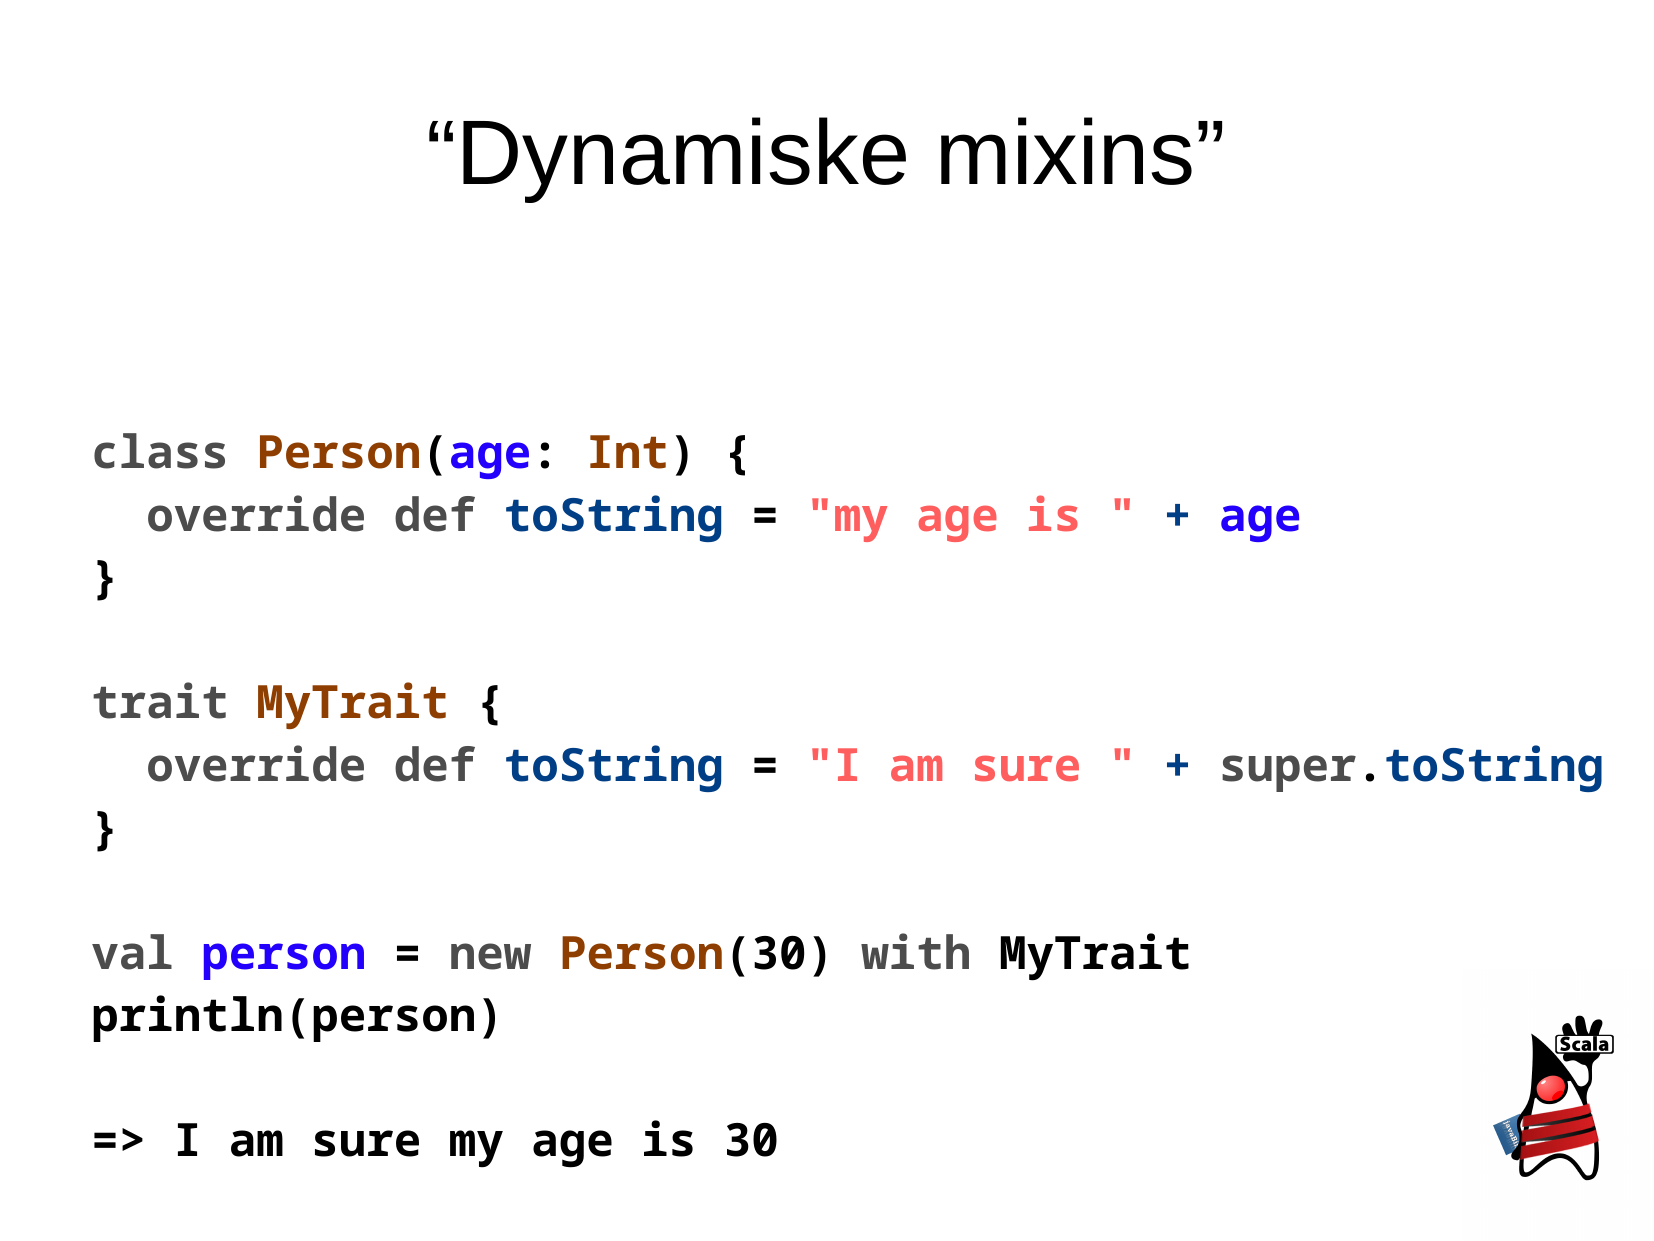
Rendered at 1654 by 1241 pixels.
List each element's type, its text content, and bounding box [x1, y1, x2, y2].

title “Dynamiske mixins” [82, 56, 1571, 250]
picture [1462, 1115, 1654, 1241]
text_box class Person(age: Int) { override def toString = "my age is " + age } trait MyTrait { override def toString = "I am sure " + super.toString } val person = new Person(30) with MyTrait println(person) => I am sure my age is 30 [76, 412, 1654, 1115]
